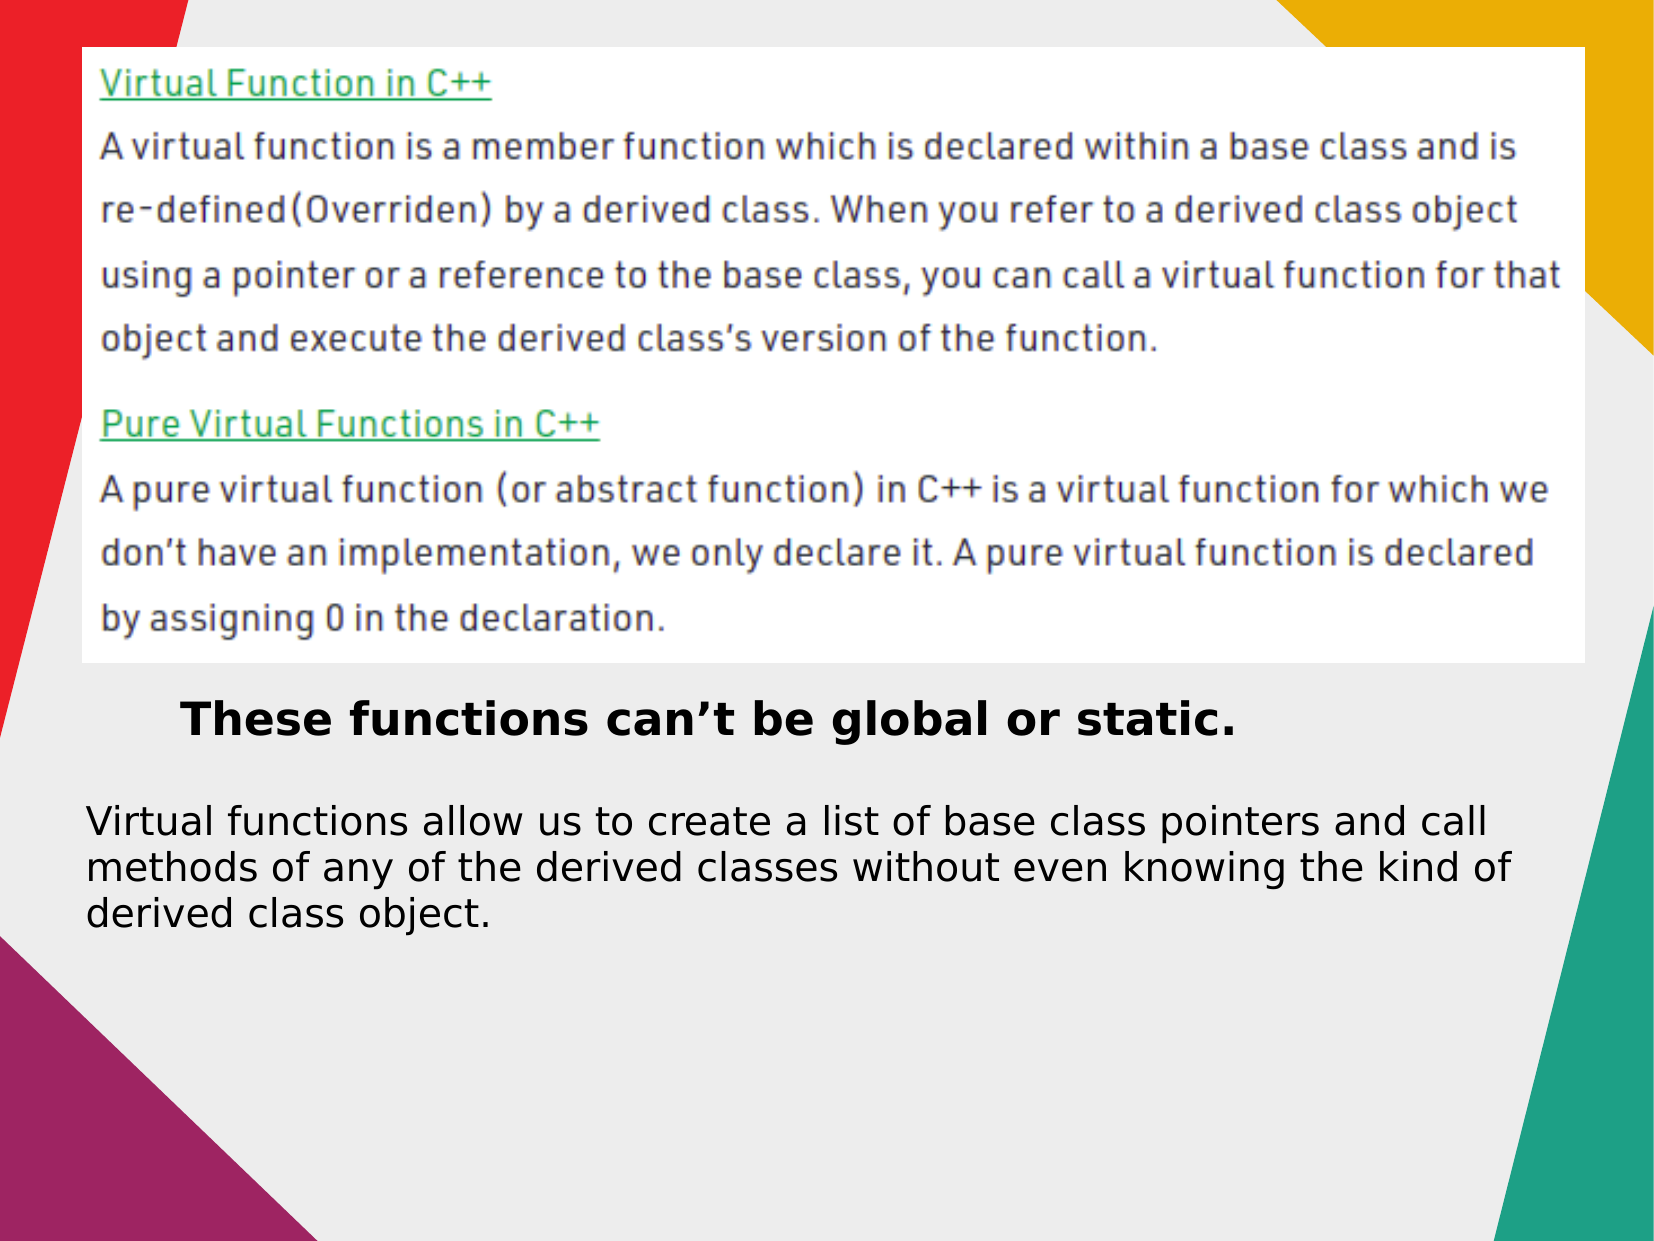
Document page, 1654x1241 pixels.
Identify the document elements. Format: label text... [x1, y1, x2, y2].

text_box These functions can’t be global or static. [165, 685, 1453, 791]
text_box Virtual functions allow us to create a list of base class pointers and call methods of any of the derived classes without even knowing the kind of derived class object. [70, 791, 1574, 969]
picture [82, 47, 1585, 663]
